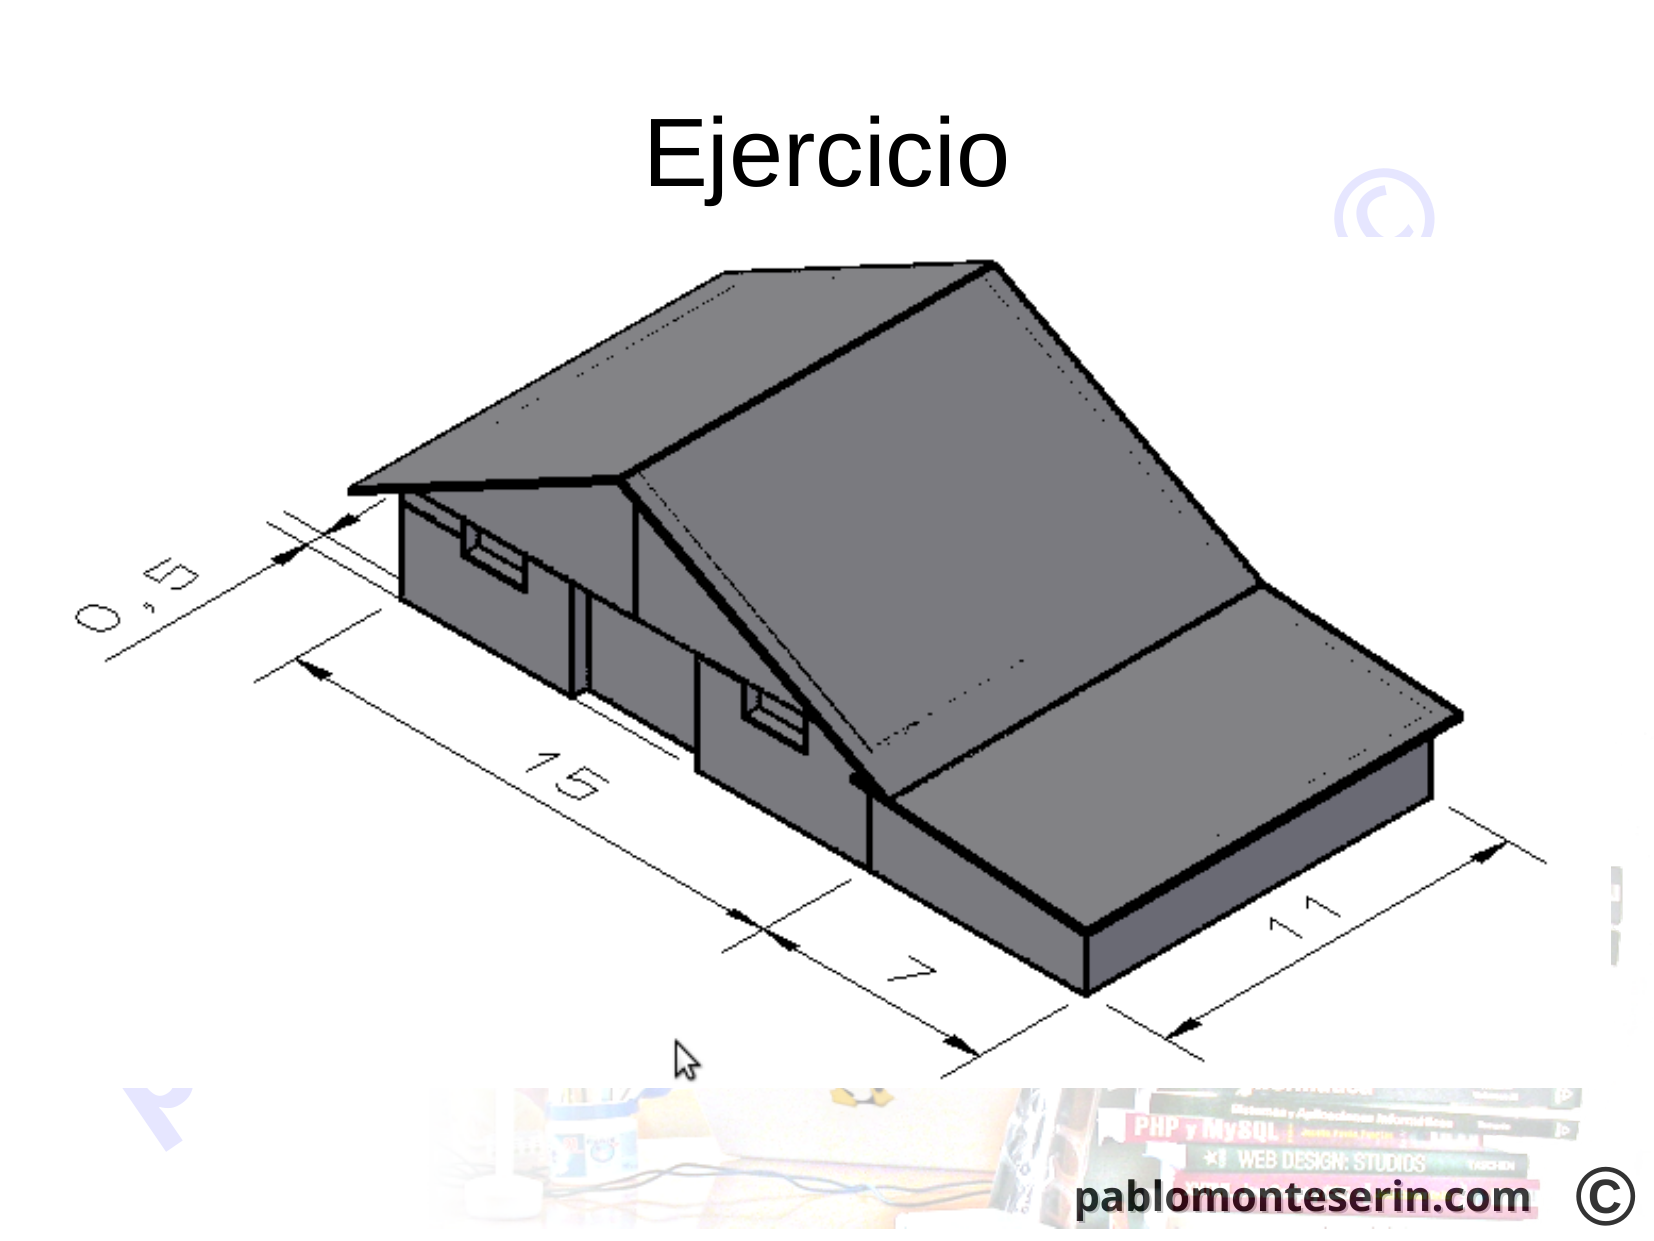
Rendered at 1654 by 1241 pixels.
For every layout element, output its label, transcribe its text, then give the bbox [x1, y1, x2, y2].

picture [61, 237, 1654, 1229]
title Ejercicio [82, 49, 1571, 237]
